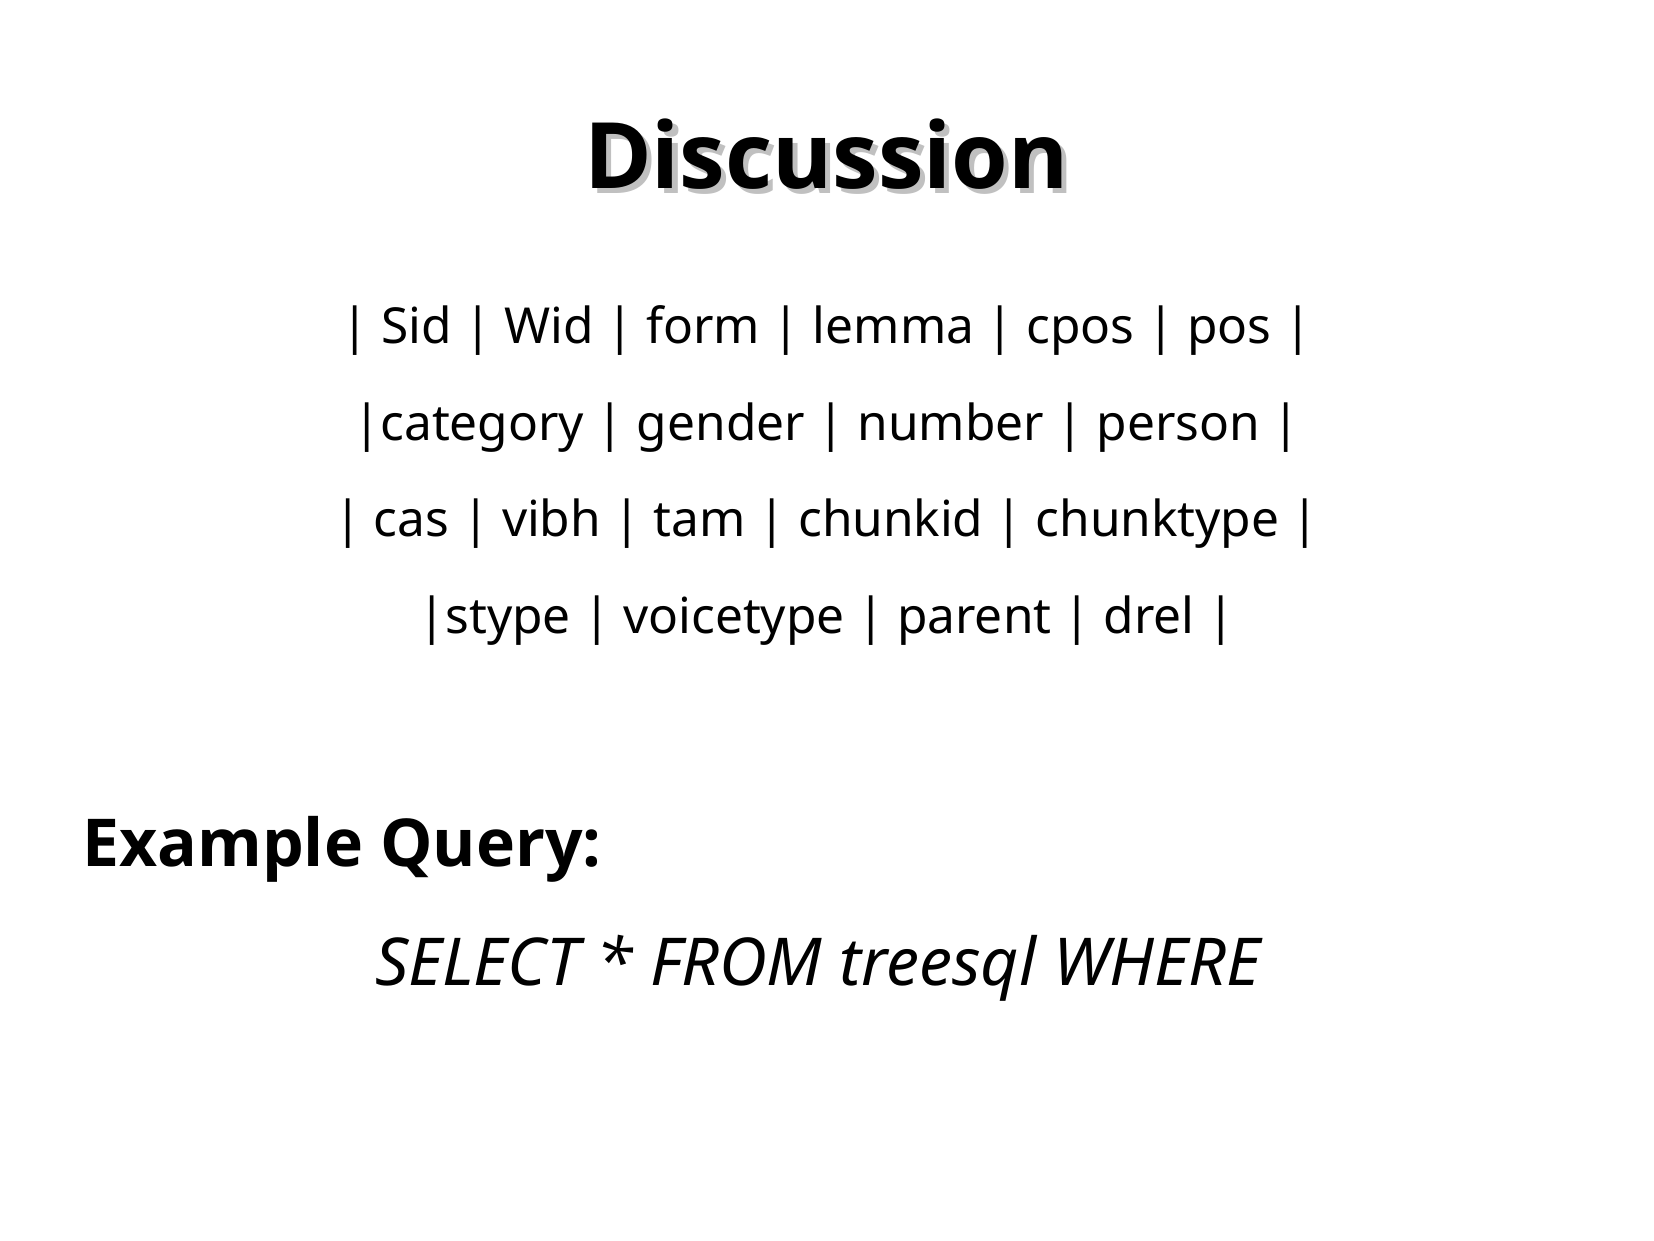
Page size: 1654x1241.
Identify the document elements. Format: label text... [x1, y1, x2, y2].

list | Sid | Wid | form | lemma | cpos | pos | |category | gender | number | person | | cas | vibh | tam | chunkid | chunktype | |stype | voicetype | parent | drel | Example Query: SELECT * FROM treesql WHERE [82, 290, 1571, 1010]
title Discussion [82, 49, 1571, 257]
